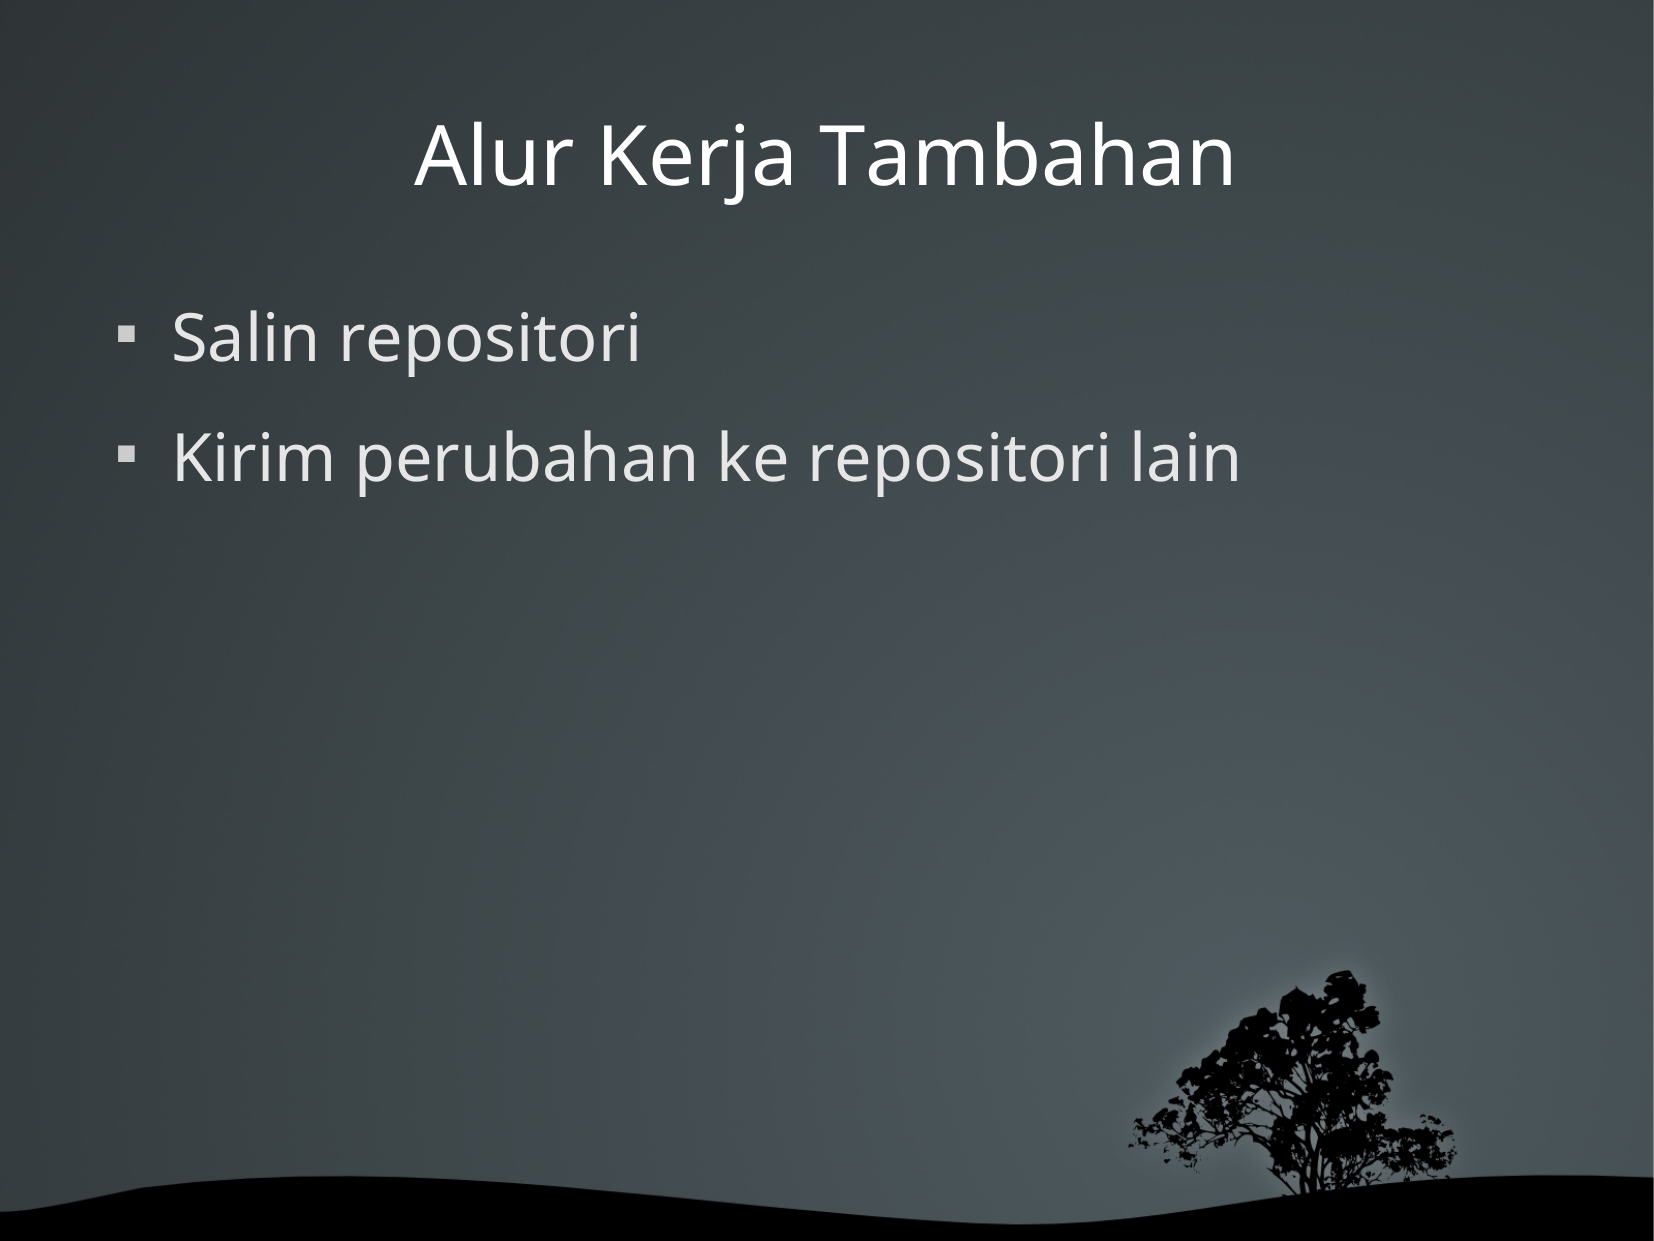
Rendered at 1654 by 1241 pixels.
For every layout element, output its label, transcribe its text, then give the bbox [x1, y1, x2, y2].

picture [0, 0, 1654, 1241]
title Alur Kerja Tambahan [82, 56, 1571, 250]
list Salin repositori Kirim perubahan ke repositori lain [82, 290, 1571, 1094]
